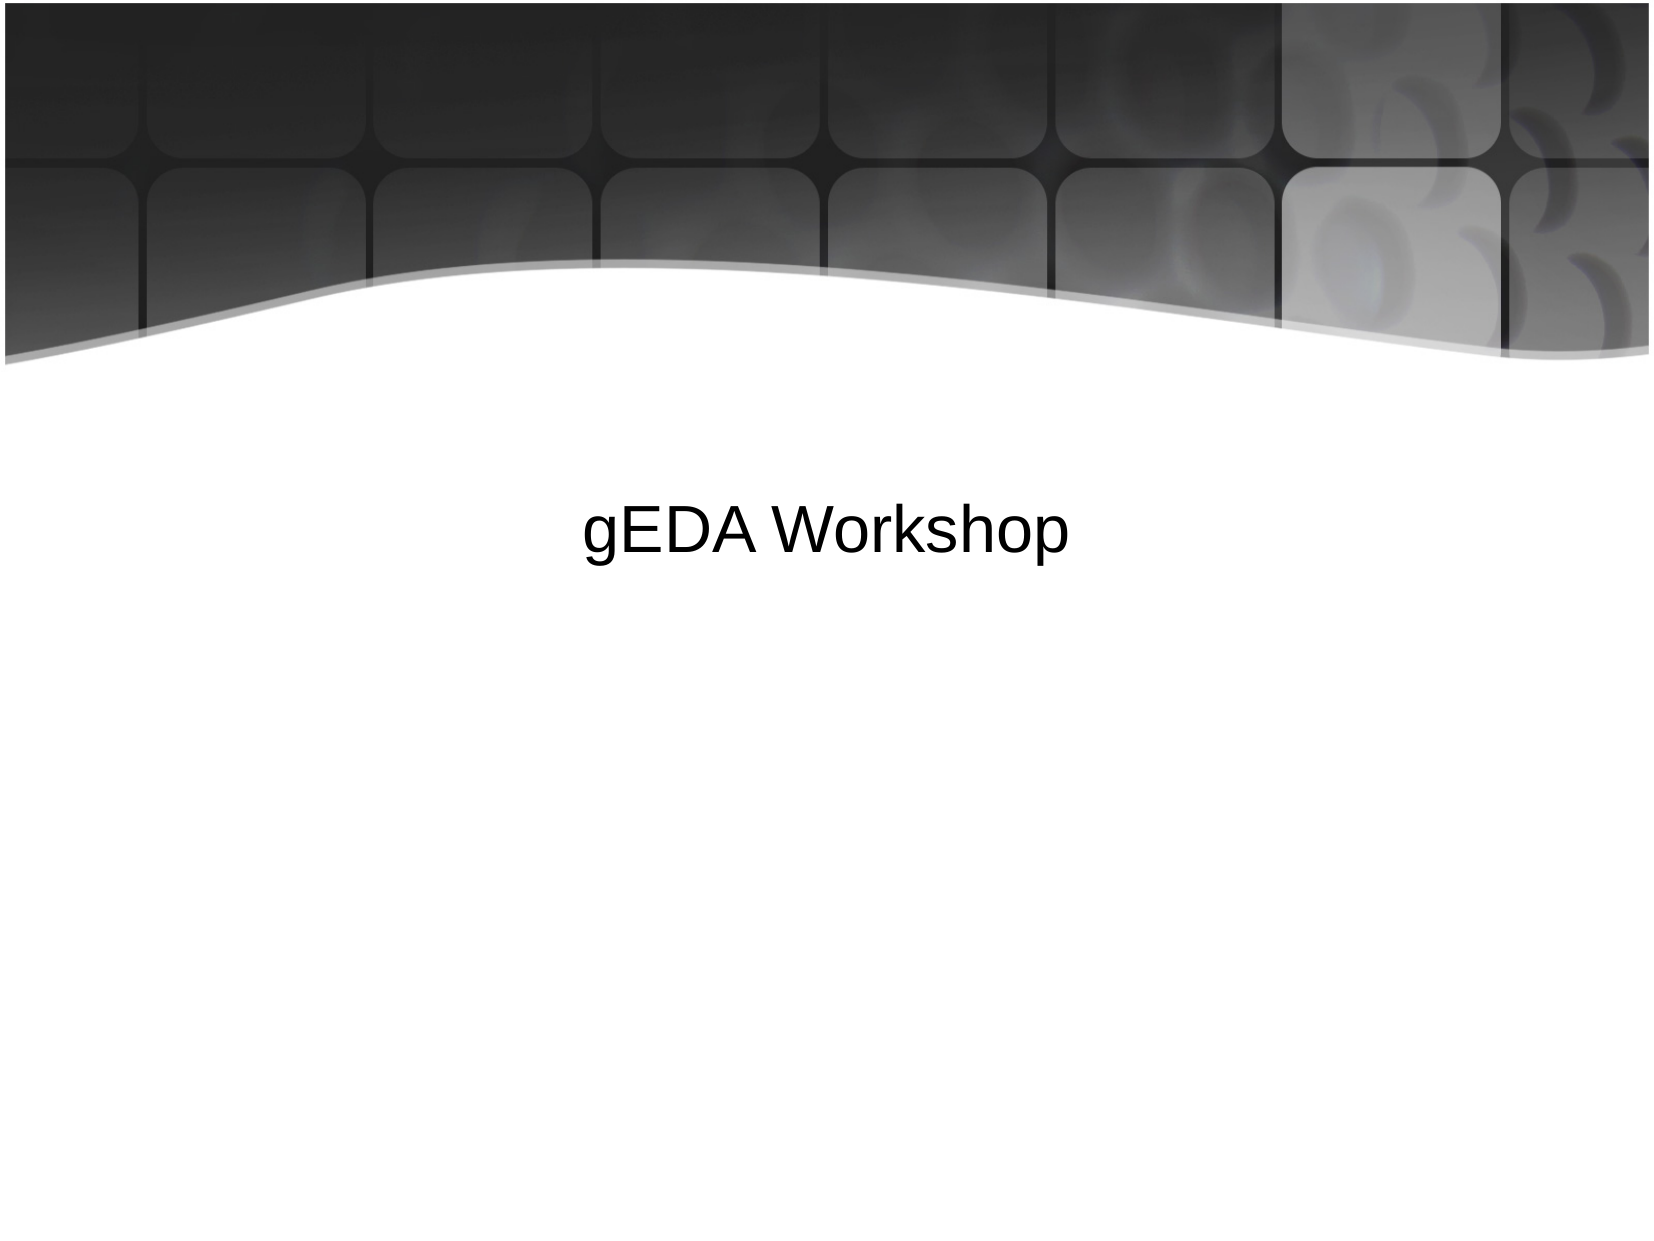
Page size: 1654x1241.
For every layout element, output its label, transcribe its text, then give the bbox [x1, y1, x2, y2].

picture [0, 0, 1654, 1241]
subtitle gEDA Workshop [82, 49, 1571, 1010]
